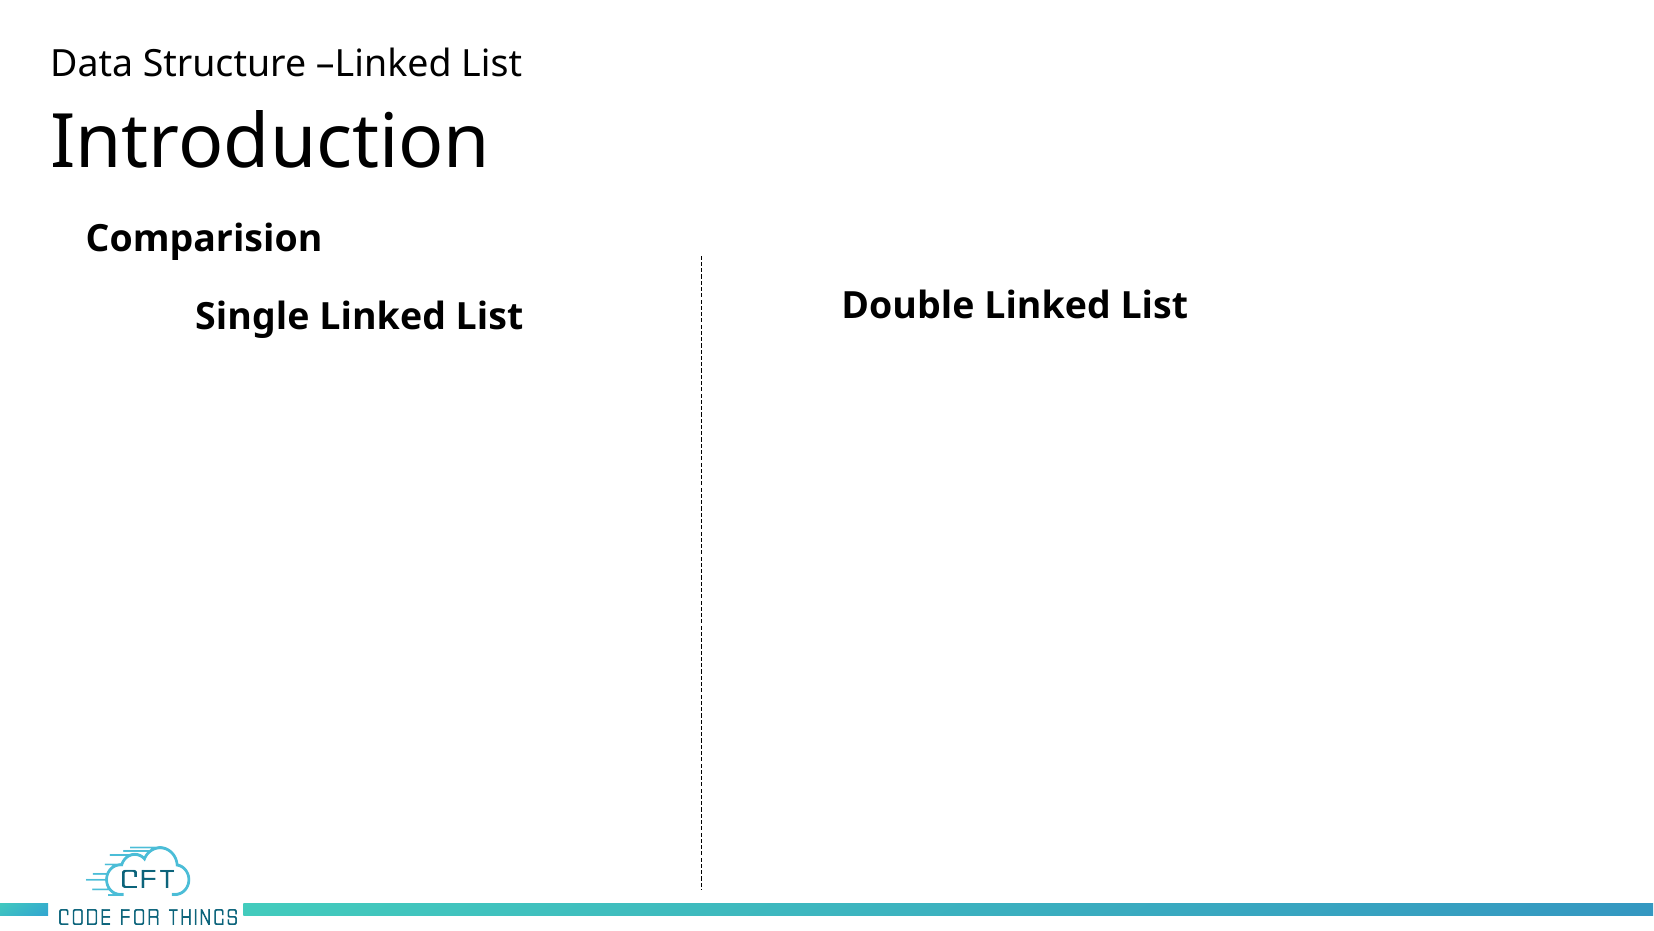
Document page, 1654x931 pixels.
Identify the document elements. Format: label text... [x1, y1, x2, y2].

text_box Comparision [70, 203, 391, 306]
text_box Single Linked List [180, 281, 603, 343]
picture [59, 846, 237, 925]
title Data Structure –Linked List Introduction [50, 35, 1202, 190]
text_box Double Linked List [826, 271, 1394, 350]
